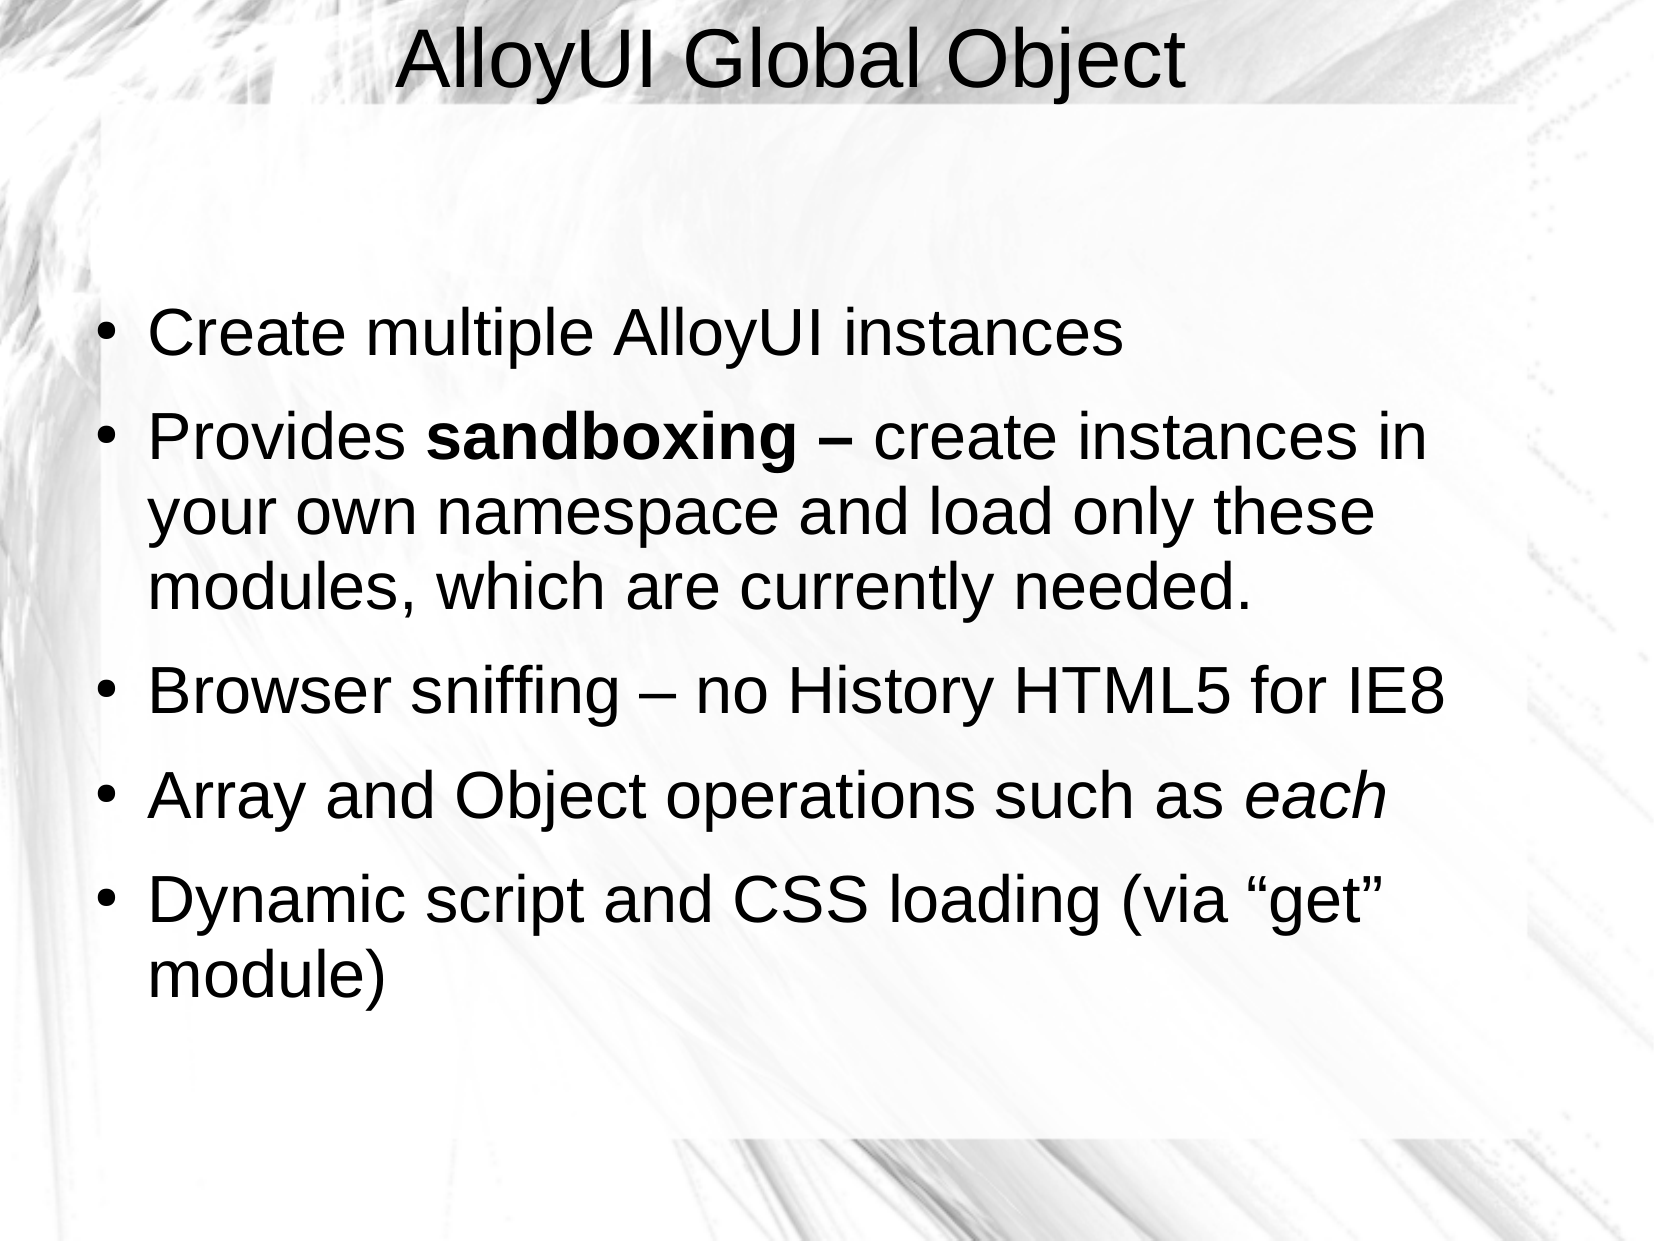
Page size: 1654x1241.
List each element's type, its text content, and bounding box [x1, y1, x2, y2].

title AlloyUI Global Object [47, 0, 1536, 119]
picture [0, 0, 1654, 1241]
list Create multiple AlloyUI instances Provides sandboxing – create instances in your own namespace and load only these modules, which are currently needed. Browser sniffing – no History HTML5 for IE8 Array and Object operations such as each Dynamic script and CSS loading (via “get” module) [76, 295, 1565, 1114]
